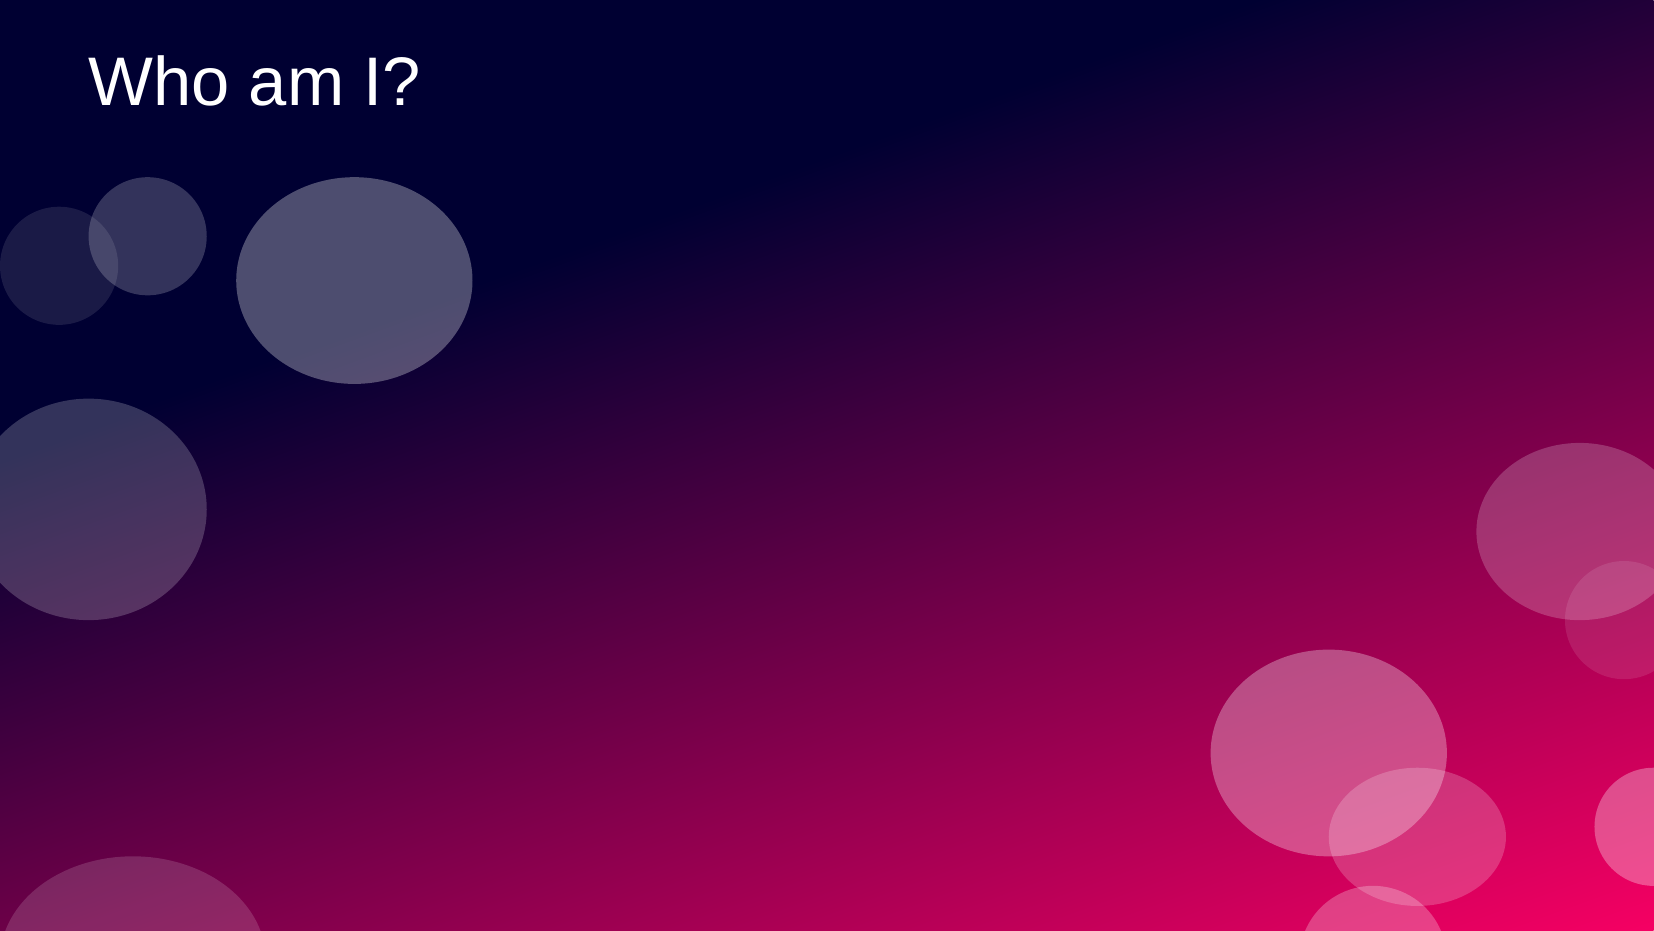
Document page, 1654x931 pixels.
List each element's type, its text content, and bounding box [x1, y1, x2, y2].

title Who am I? [88, 0, 1565, 163]
